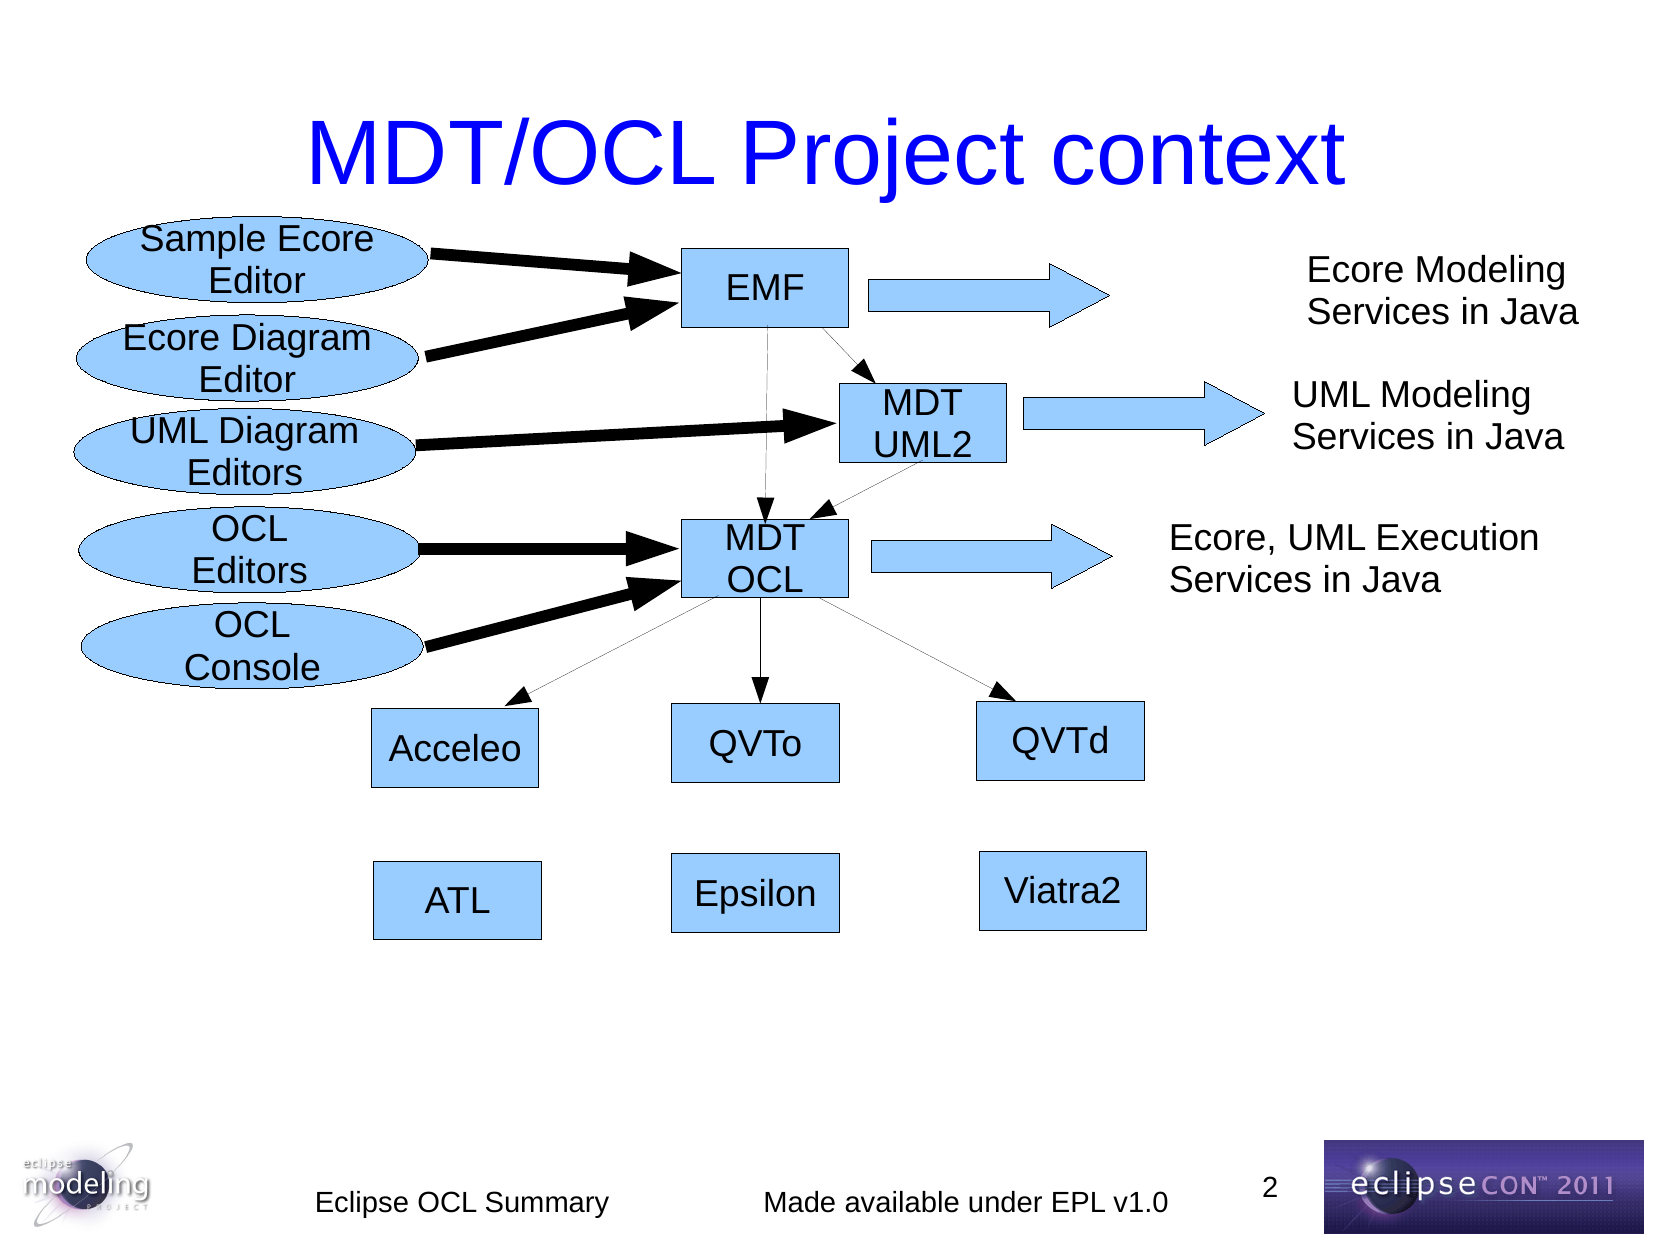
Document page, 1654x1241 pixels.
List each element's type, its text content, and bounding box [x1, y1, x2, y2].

picture [1324, 1140, 1644, 1234]
text_box Sample Ecore Editor [86, 216, 429, 303]
text_box QVTd [976, 701, 1145, 781]
text_box MDT OCL [681, 519, 849, 598]
text_box Ecore Diagram Editor [76, 314, 419, 402]
title MDT/OCL Project context [82, 49, 1571, 257]
text_box ATL [373, 861, 542, 940]
text_box Epsilon [671, 853, 840, 933]
text_box Viatra2 [979, 851, 1147, 931]
text_box [871, 524, 1113, 589]
text_box [1023, 381, 1265, 446]
text_box QVTo [671, 703, 840, 783]
text_box UML Diagram Editors [73, 408, 416, 495]
text_box Ecore Modeling Services in Java [1291, 241, 1594, 341]
text_box Acceleo [371, 708, 539, 788]
text_box Ecore, UML Execution Services in Java [1153, 509, 1578, 609]
text_box EMF [681, 248, 849, 328]
text_box [868, 263, 1110, 328]
text_box OCL Editors [78, 506, 421, 593]
picture [9, 1136, 156, 1235]
text_box UML Modeling Services in Java [1277, 366, 1580, 466]
text_box MDT UML2 [839, 383, 1007, 463]
text_box OCL Console [81, 602, 424, 689]
